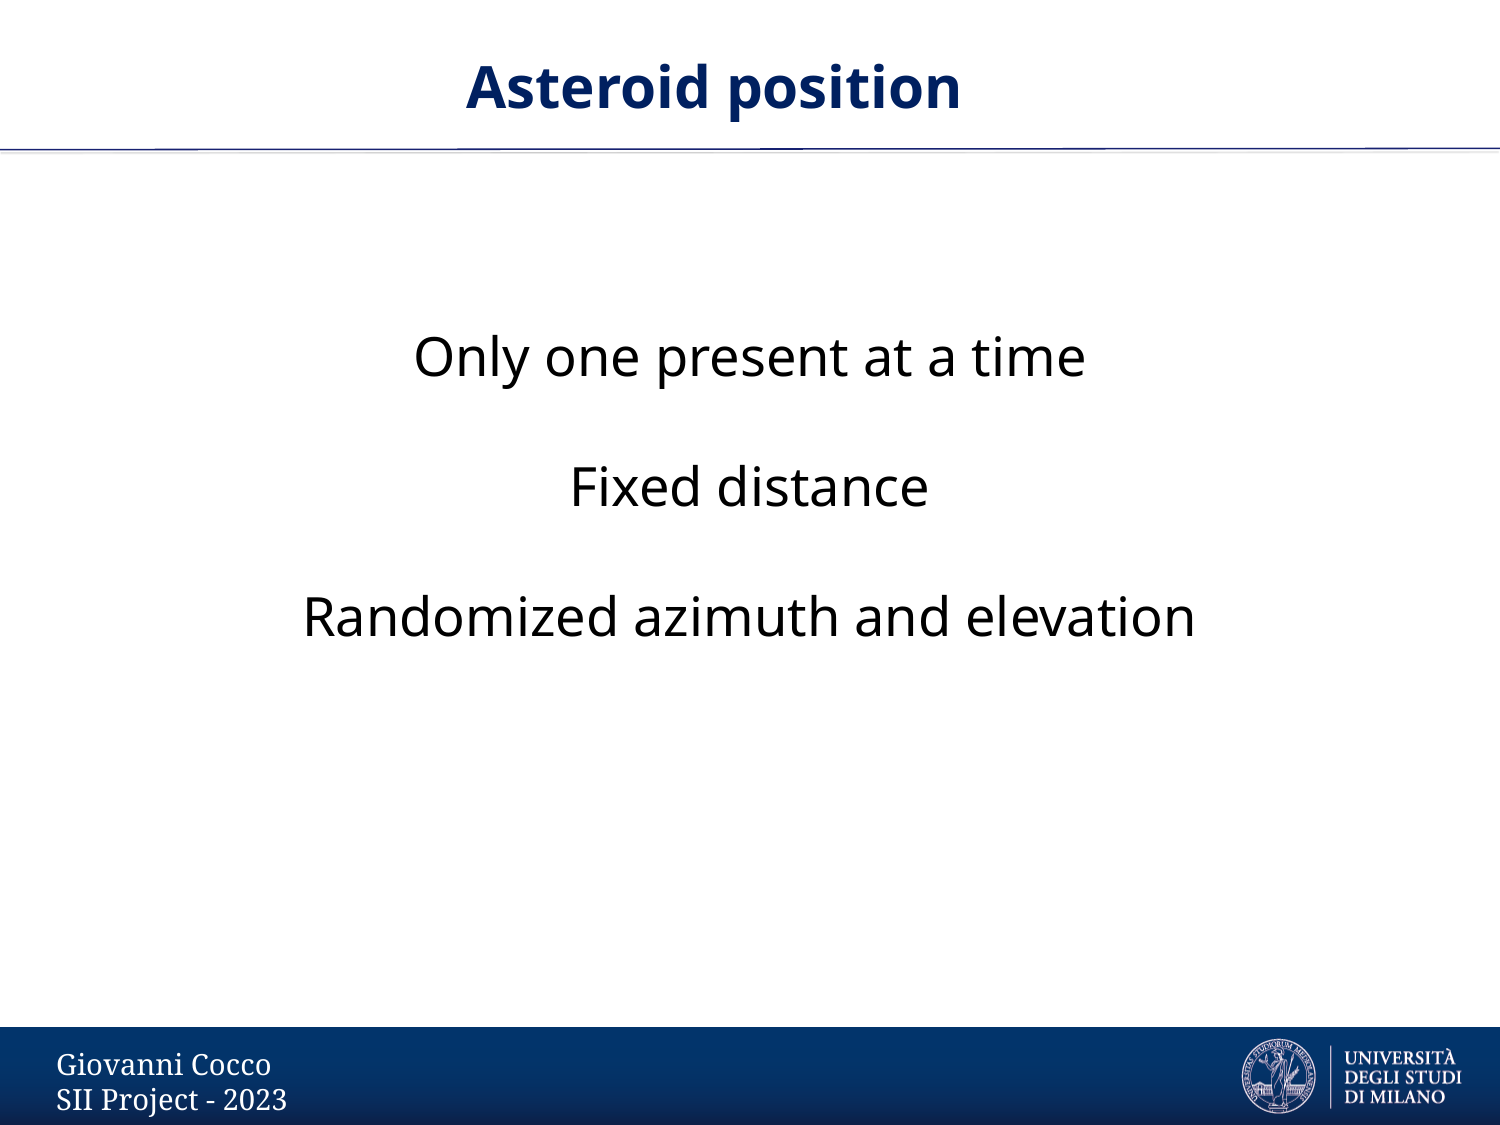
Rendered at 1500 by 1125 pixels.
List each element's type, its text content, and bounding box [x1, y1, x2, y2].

picture [0, 1027, 1500, 1125]
text_box Only one present at a time Fixed distance Randomized azimuth and elevation [112, 315, 1388, 830]
text_box Asteroid position [29, 43, 1400, 128]
